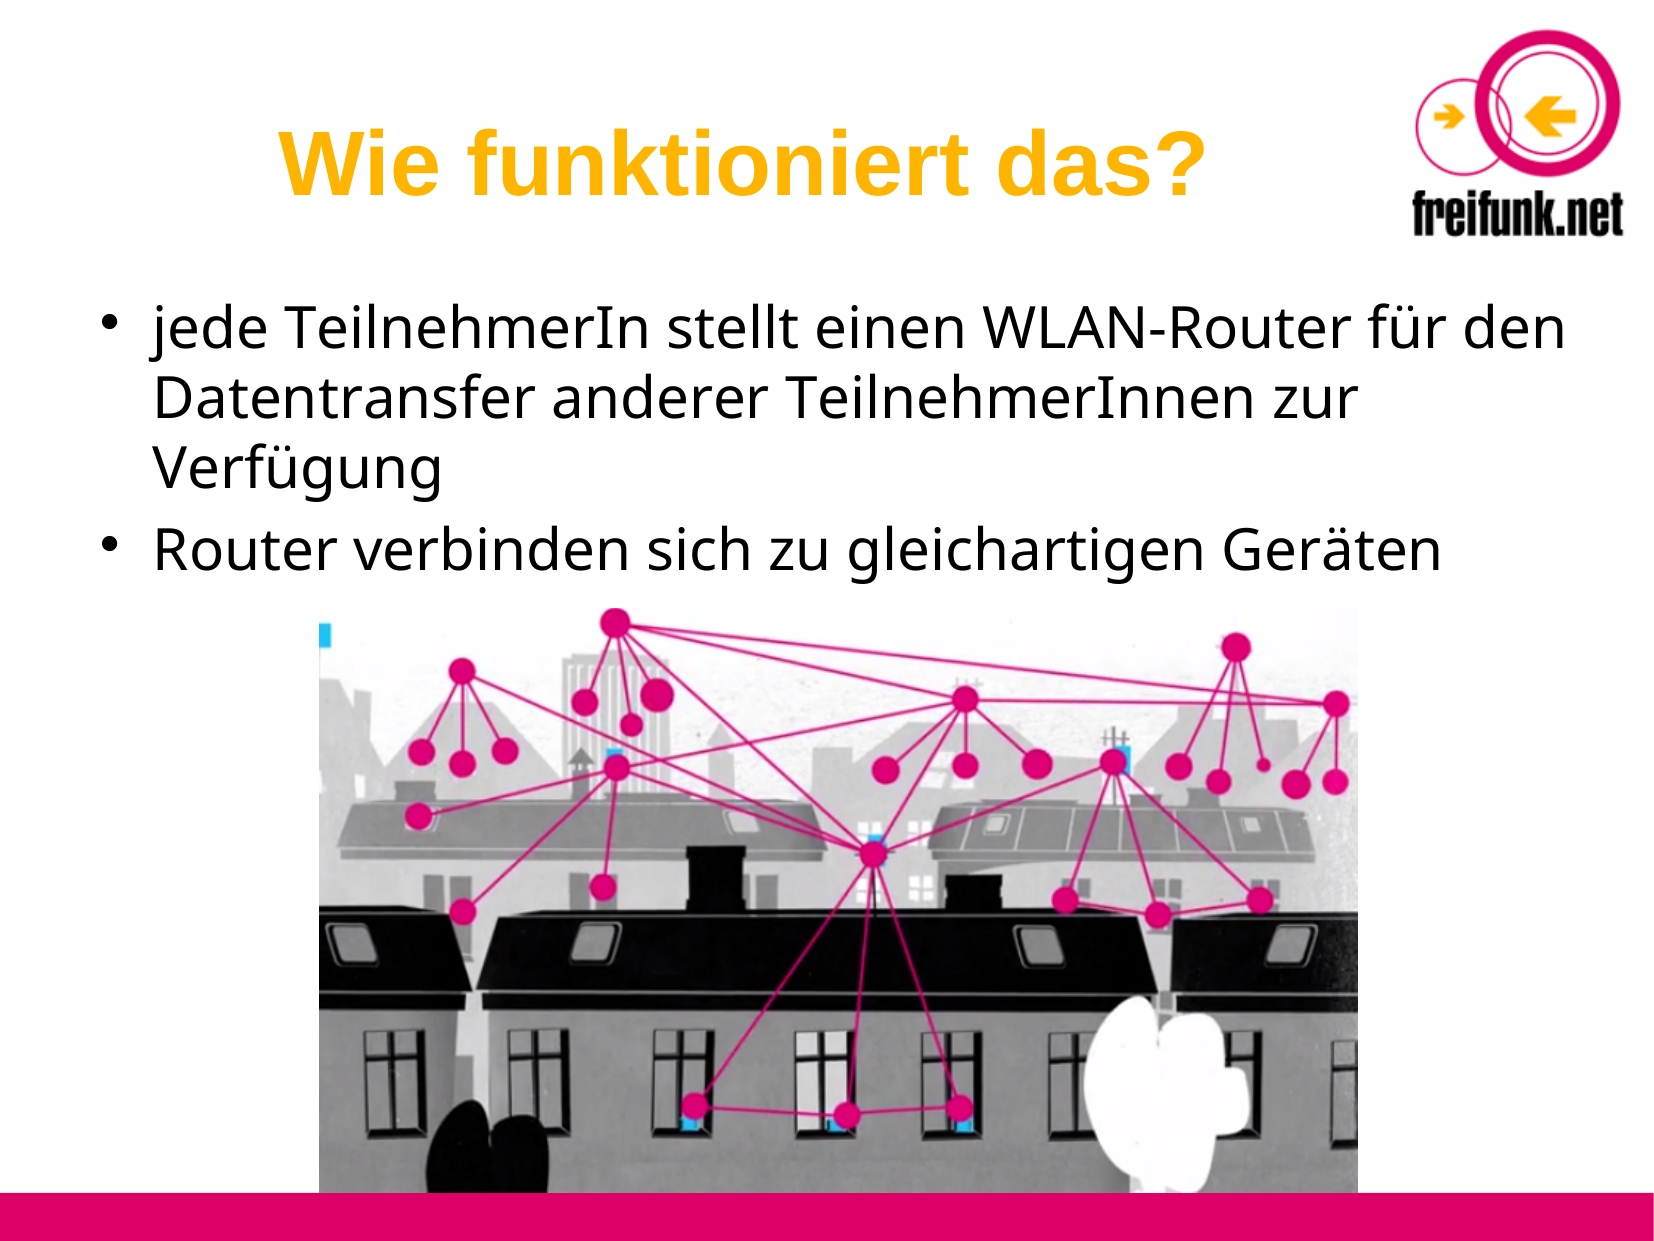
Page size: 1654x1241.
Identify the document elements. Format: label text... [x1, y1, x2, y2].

list jede TeilnehmerIn stellt einen WLAN-Router für den Datentransfer anderer TeilnehmerInnen zur Verfügung Router verbinden sich zu gleichartigen Geräten [82, 290, 1607, 1152]
title Wie funktioniert das? [82, 53, 1406, 260]
picture [1380, 0, 1654, 266]
picture [319, 608, 1358, 1193]
